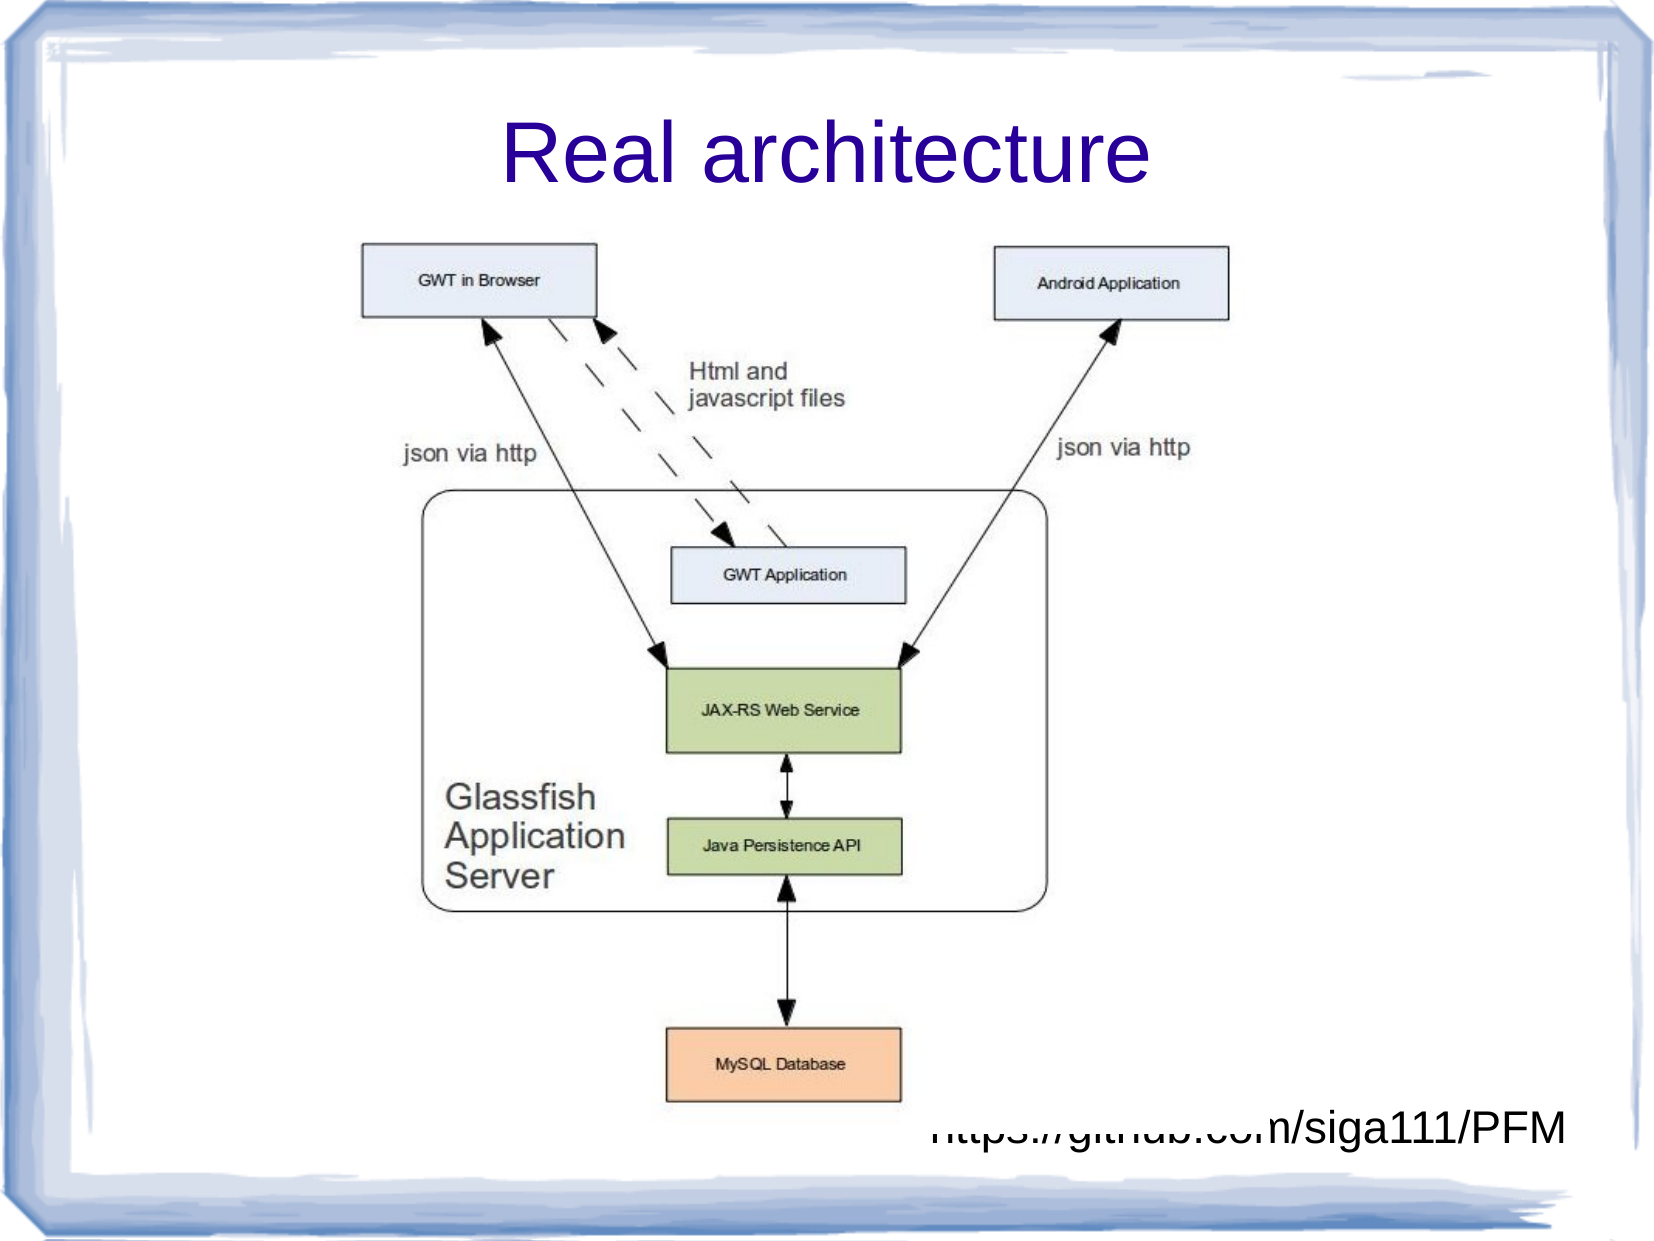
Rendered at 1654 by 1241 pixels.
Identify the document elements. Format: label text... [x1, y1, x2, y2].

picture [0, 0, 1654, 1241]
title Real architecture [82, 49, 1571, 257]
